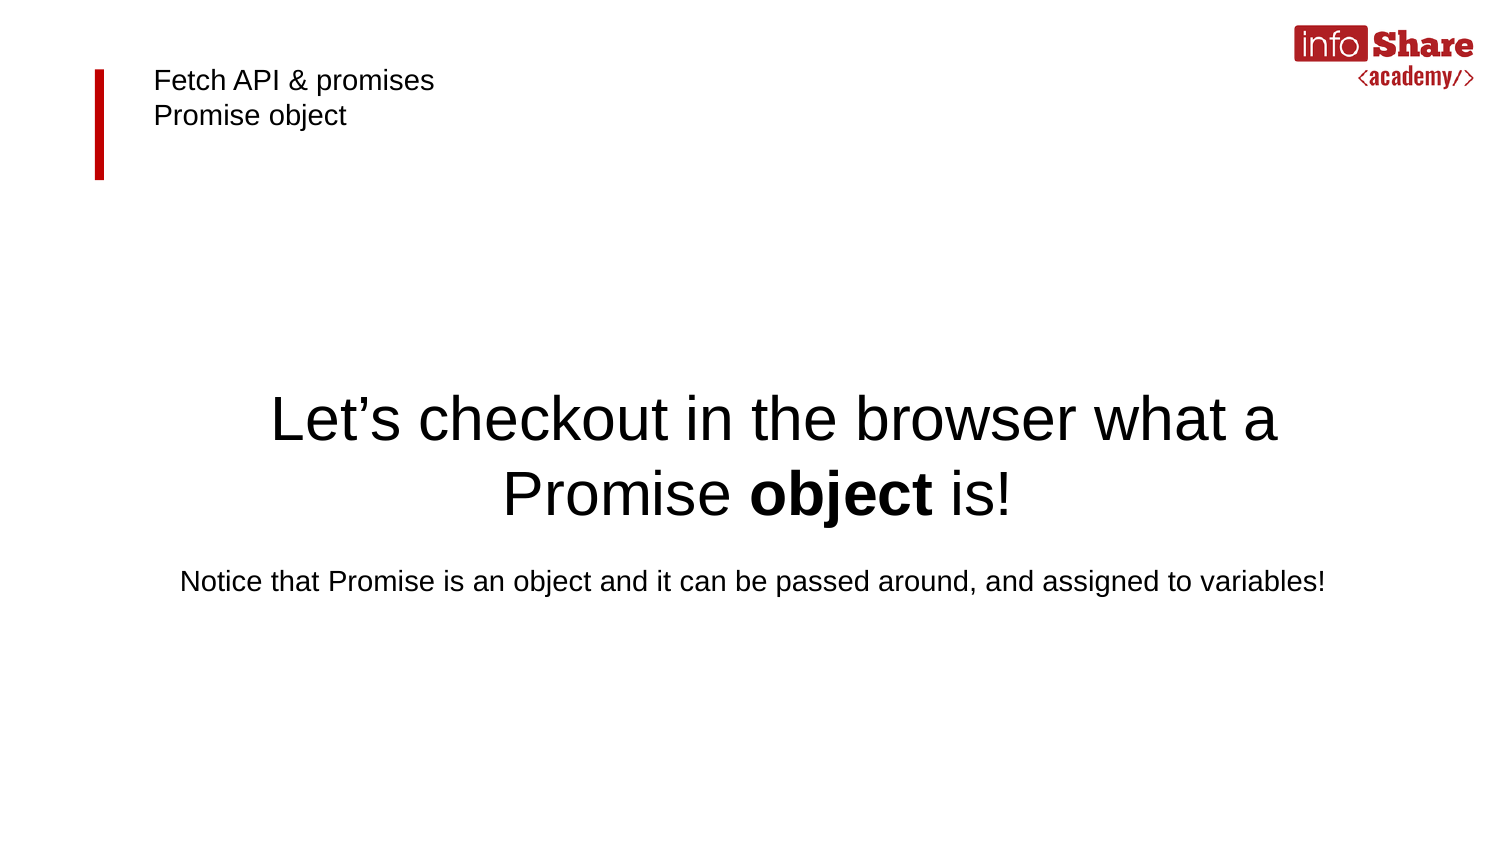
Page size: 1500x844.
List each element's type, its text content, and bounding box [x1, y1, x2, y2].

picture [1267, 0, 1500, 117]
list Let’s checkout in the browser what a Promise object is! Notice that Promise is an object and it can be passed around, and assigned to variables! [101, 209, 1415, 767]
title Fetch API & promises Promise object [138, 45, 1172, 187]
